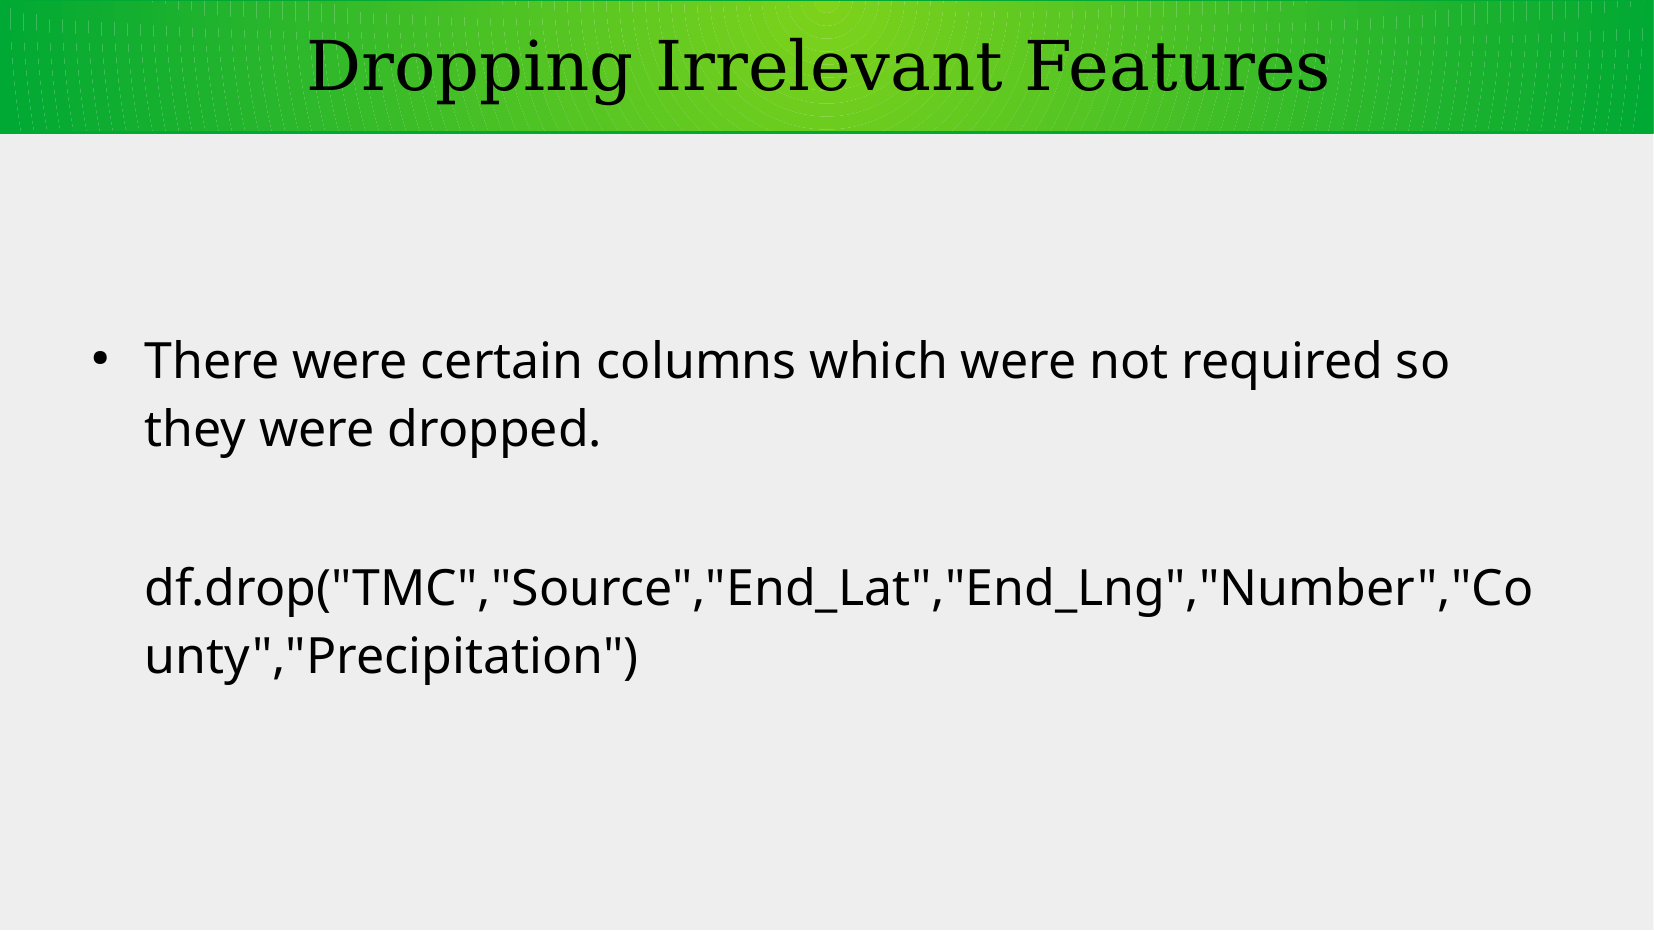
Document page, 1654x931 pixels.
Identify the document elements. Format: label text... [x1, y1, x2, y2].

title Dropping Irrelevant Features [73, 14, 1565, 119]
list There were certain columns which were not required so they were dropped. df.drop("TMC","Source","End_Lat","End_Lng","Number","County","Precipitation") [73, 324, 1565, 739]
